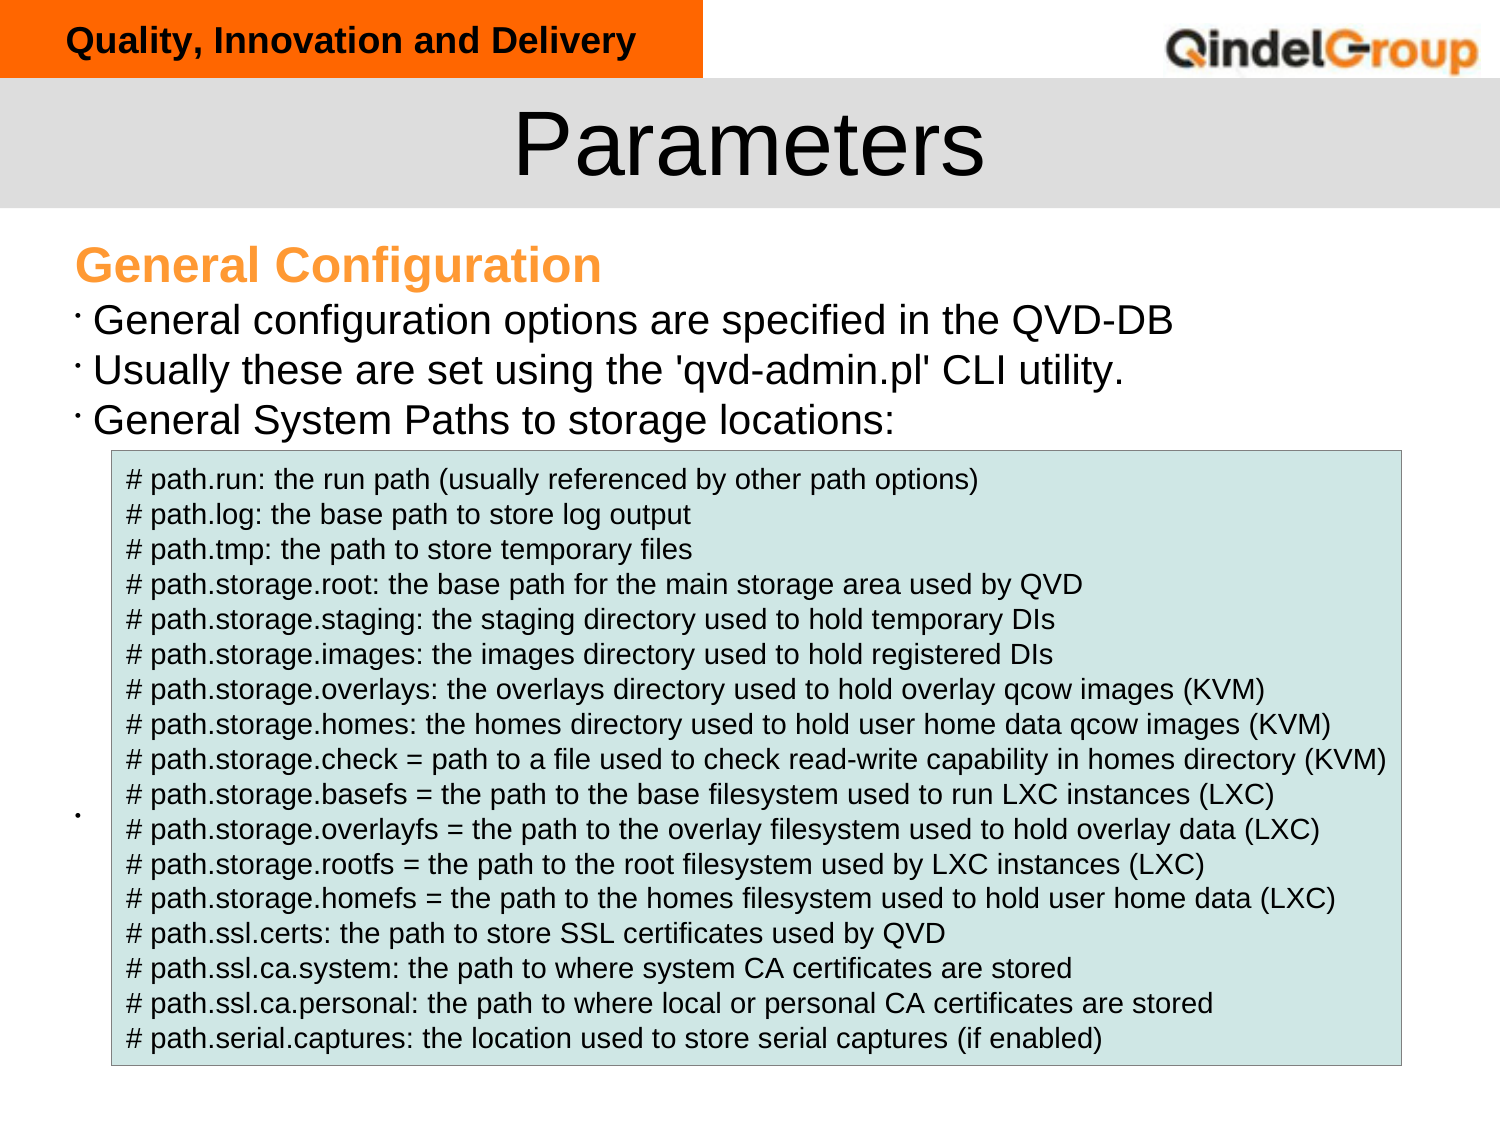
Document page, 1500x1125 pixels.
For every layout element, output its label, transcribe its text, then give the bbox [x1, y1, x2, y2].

text_box # path.run: the run path (usually referenced by other path options) # path.log: the base path to store log output # path.tmp: the path to store temporary files # path.storage.root: the base path for the main storage area used by QVD # path.storage.staging: the staging directory used to hold temporary DIs # path.storage.images: the images directory used to hold registered DIs # path.storage.overlays: the overlays directory used to hold overlay qcow images (KVM) # path.storage.homes: the homes directory used to hold user home data qcow images (KVM) # path.storage.check = path to a file used to check read-write capability in homes directory (KVM) # path.storage.basefs = the path to the base filesystem used to run LXC instances (LXC) # path.storage.overlayfs = the path to the overlay filesystem used to hold overlay data (LXC) # path.storage.rootfs = the path to the root filesystem used by LXC instances (LXC) # path.storage.homefs = the path to the homes filesystem used to hold user home data (LXC) # path.ssl.certs: the path to store SSL certificates used by QVD # path.ssl.ca.system: the path to where system CA certificates are stored # path.ssl.ca.personal: the path to where local or personal CA certificates are stored # path.serial.captures: the location used to store serial captures (if enabled) [111, 450, 1402, 1066]
picture [1163, 23, 1481, 78]
title Parameters [75, 45, 1426, 224]
text_box General Configuration General configuration options are specified in the QVD-DB Usually these are set using the 'qvd-admin.pl' CLI utility. General System Paths to storage locations: [60, 224, 1426, 851]
